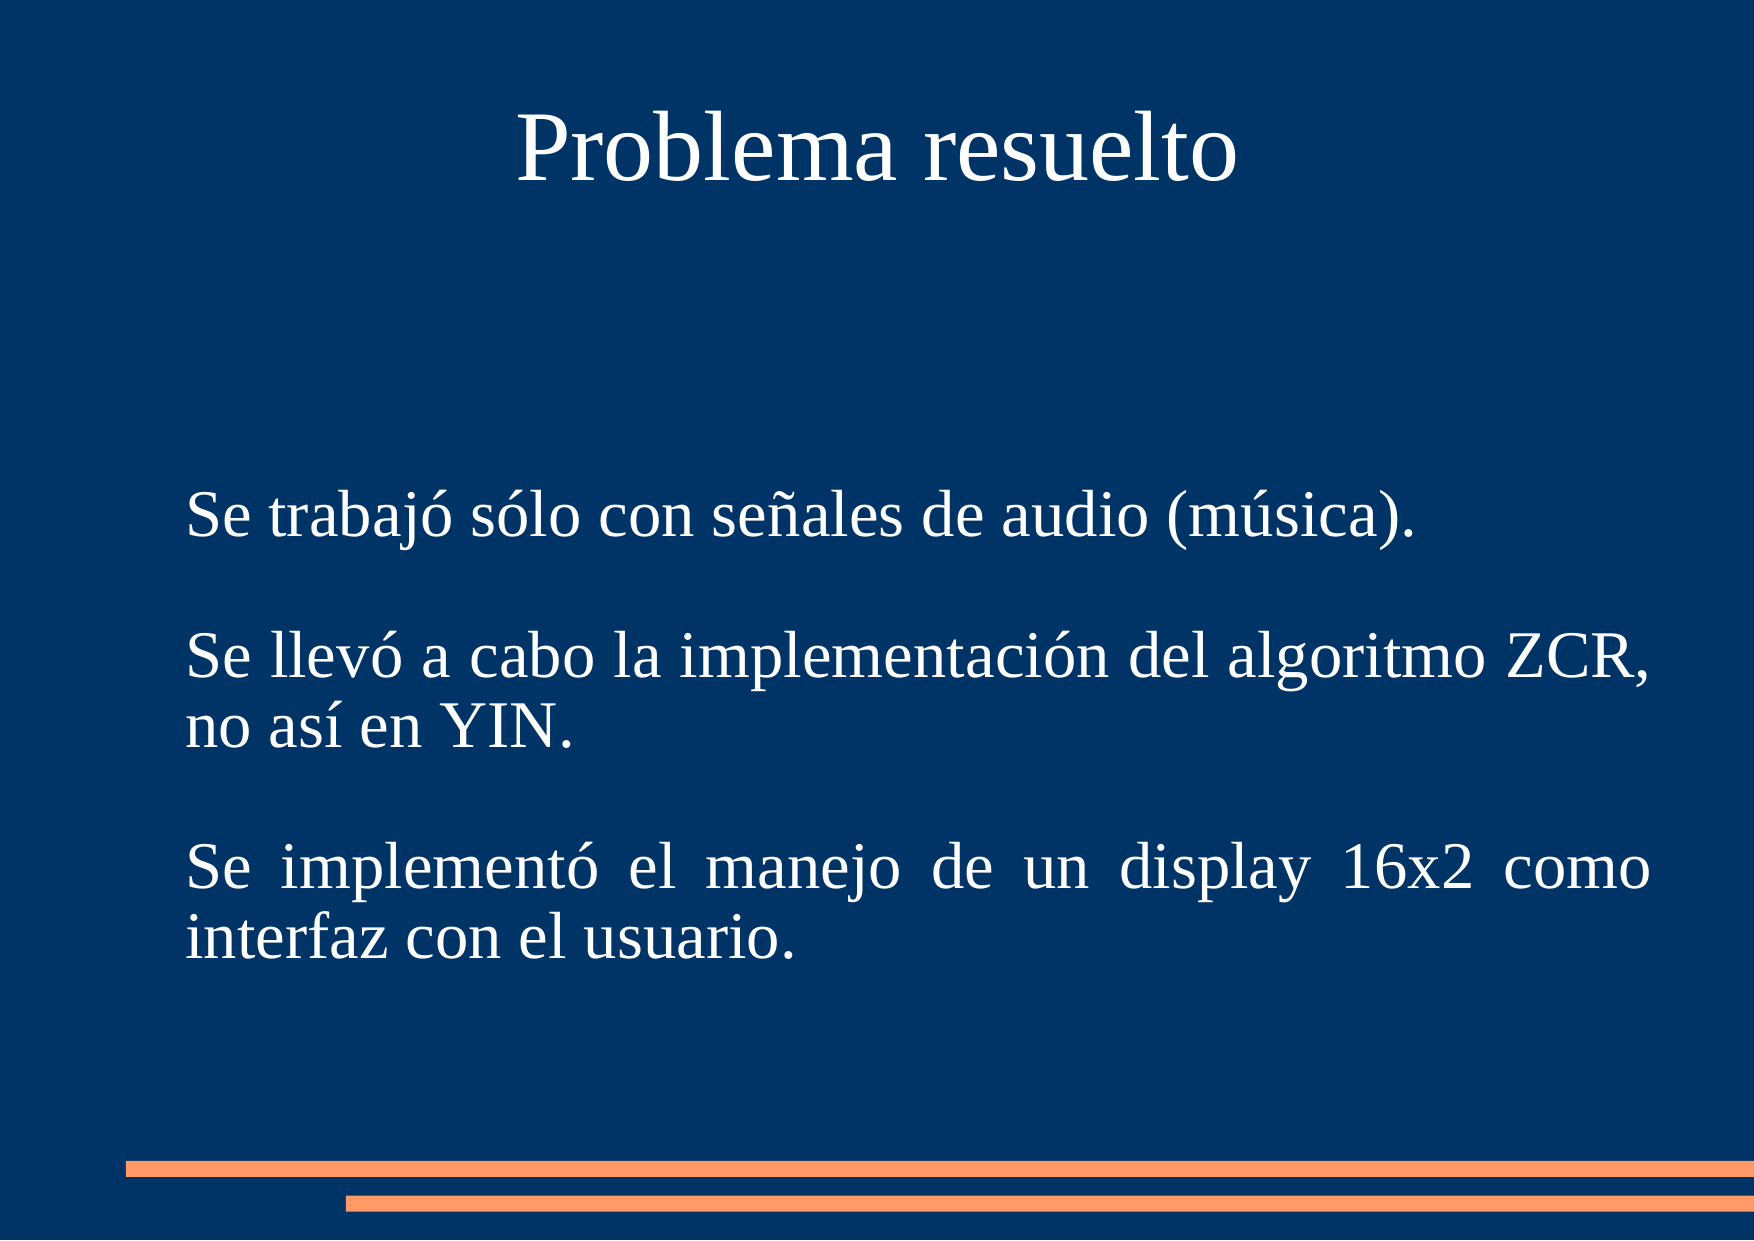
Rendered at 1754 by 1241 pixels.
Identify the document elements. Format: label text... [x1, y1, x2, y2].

title Problema resuelto [128, 53, 1627, 246]
subtitle Se trabajó sólo con señales de audio (música). Se llevó a cabo la implementación del algoritmo ZCR, no así en YIN. Se implementó el manejo de un display 16x2 como interfaz con el usuario. [128, 329, 1655, 1125]
